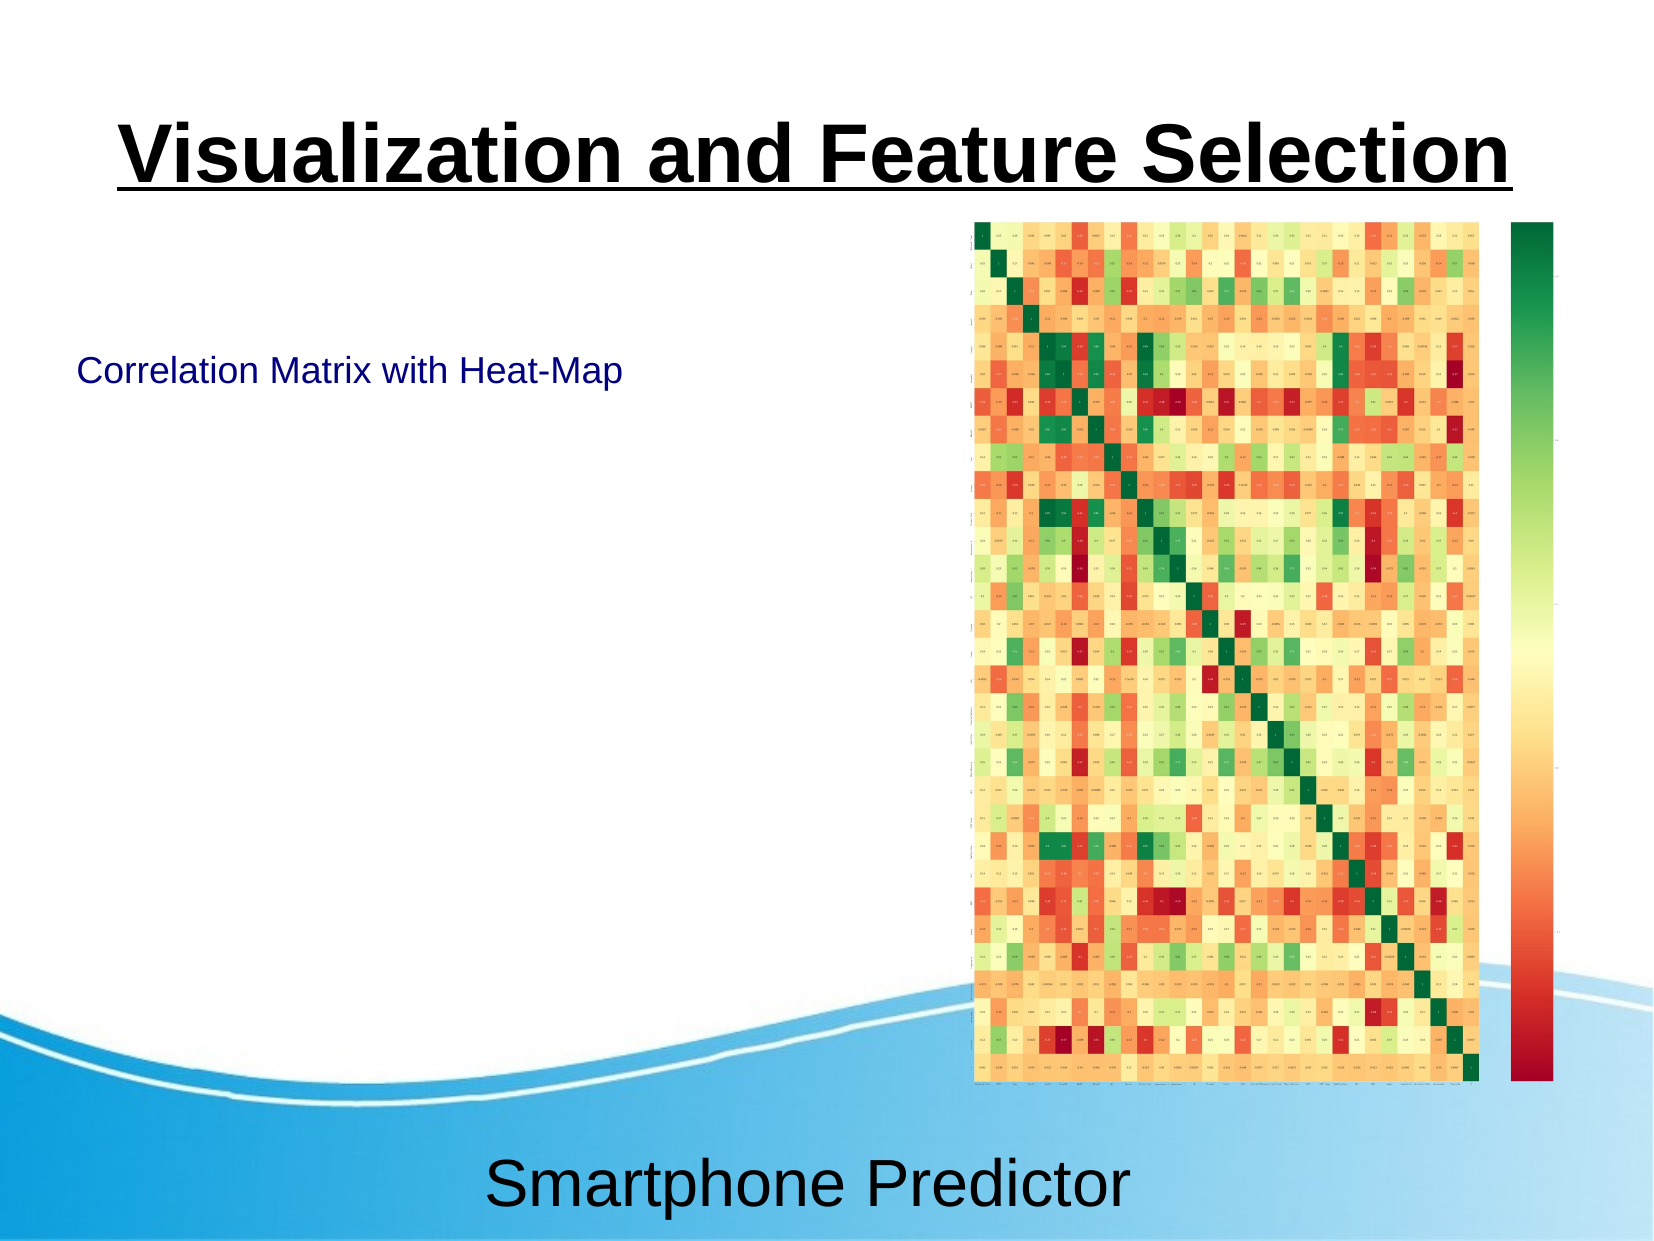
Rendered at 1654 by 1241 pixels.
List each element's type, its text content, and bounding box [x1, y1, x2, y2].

text_box Visualization and Feature Selection [102, 99, 1528, 208]
picture [0, 219, 1654, 1241]
text_box Correlation Matrix with Heat-Map [61, 342, 898, 413]
list Smartphone Predictor [413, 1145, 1264, 1231]
